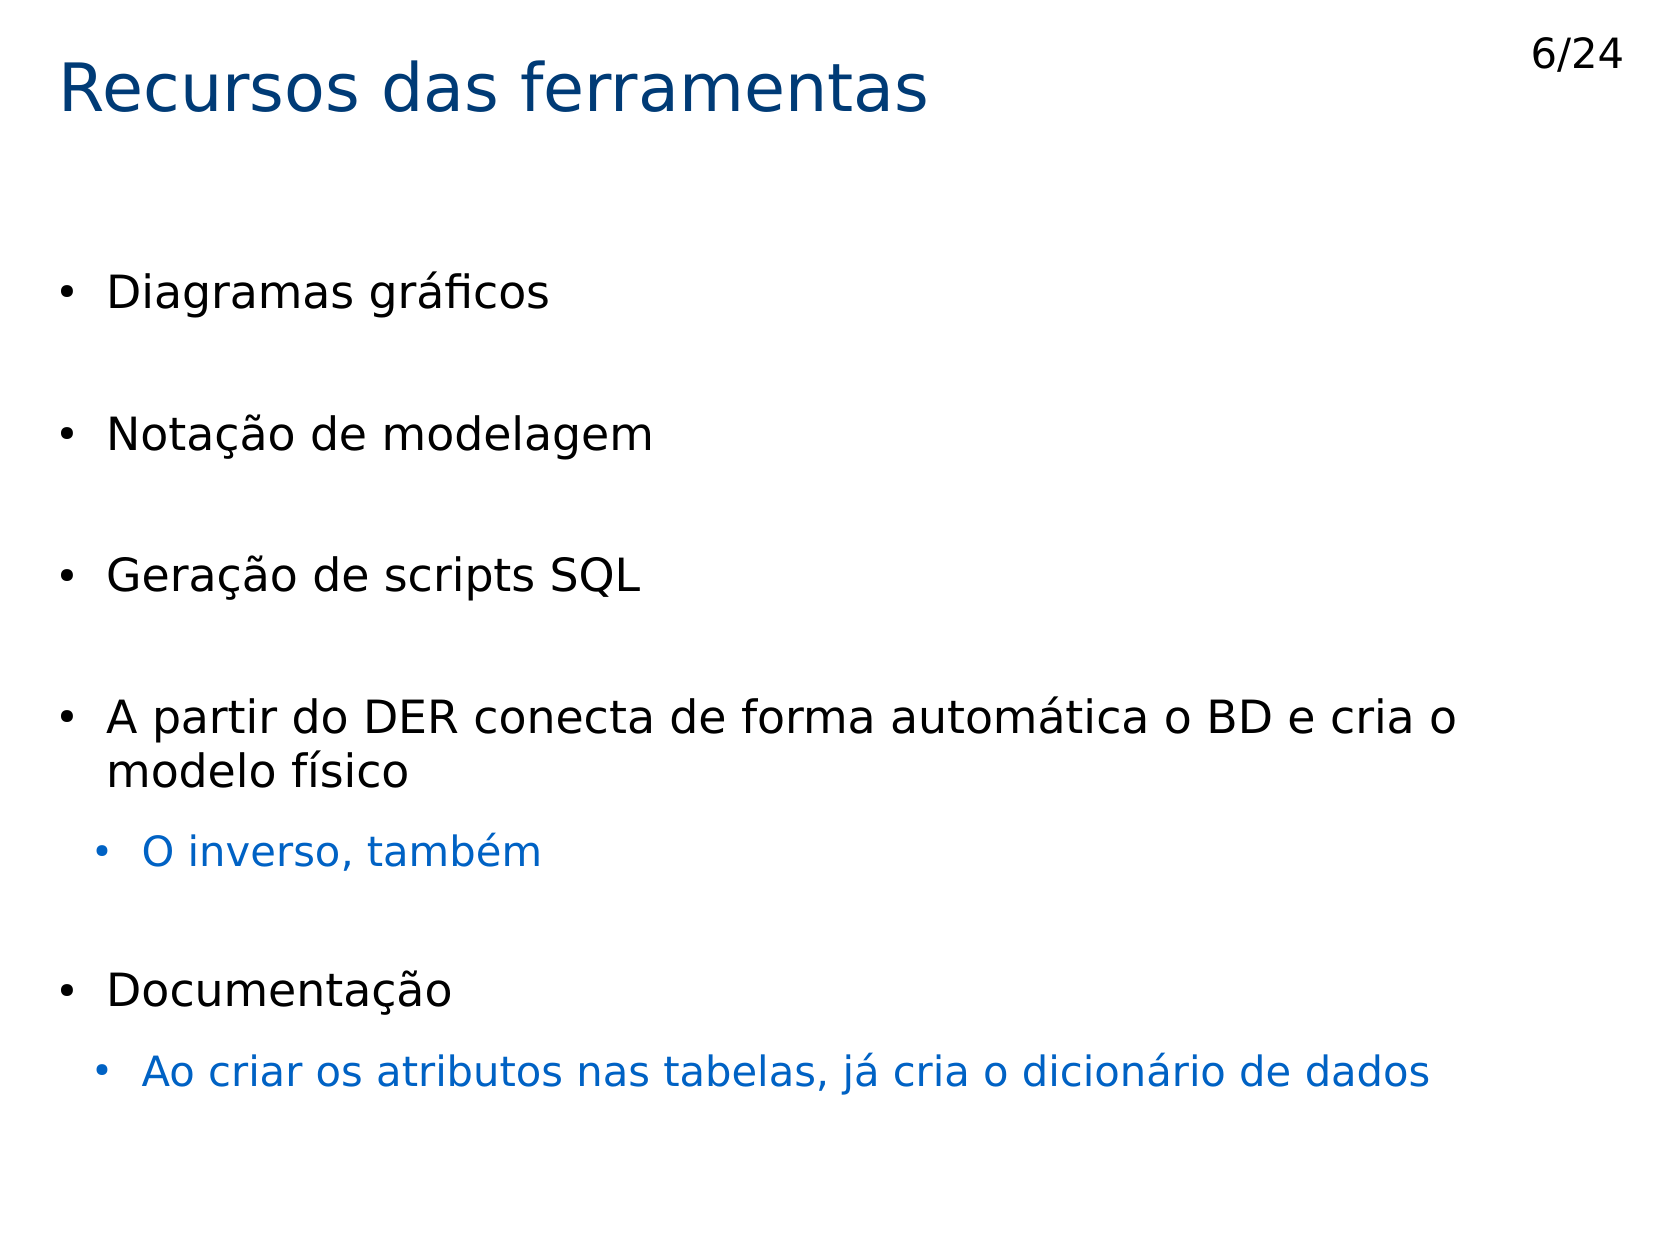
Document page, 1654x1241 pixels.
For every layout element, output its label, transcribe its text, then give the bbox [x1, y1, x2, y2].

list Diagramas gráficos Notação de modelagem Geração de scripts SQL A partir do DER conecta de forma automática o BD e cria o modelo físico O inverso, também Documentação Ao criar os atributos nas tabelas, já cria o dicionário de dados [59, 265, 1625, 1211]
title Recursos das ferramentas [59, 29, 1506, 148]
